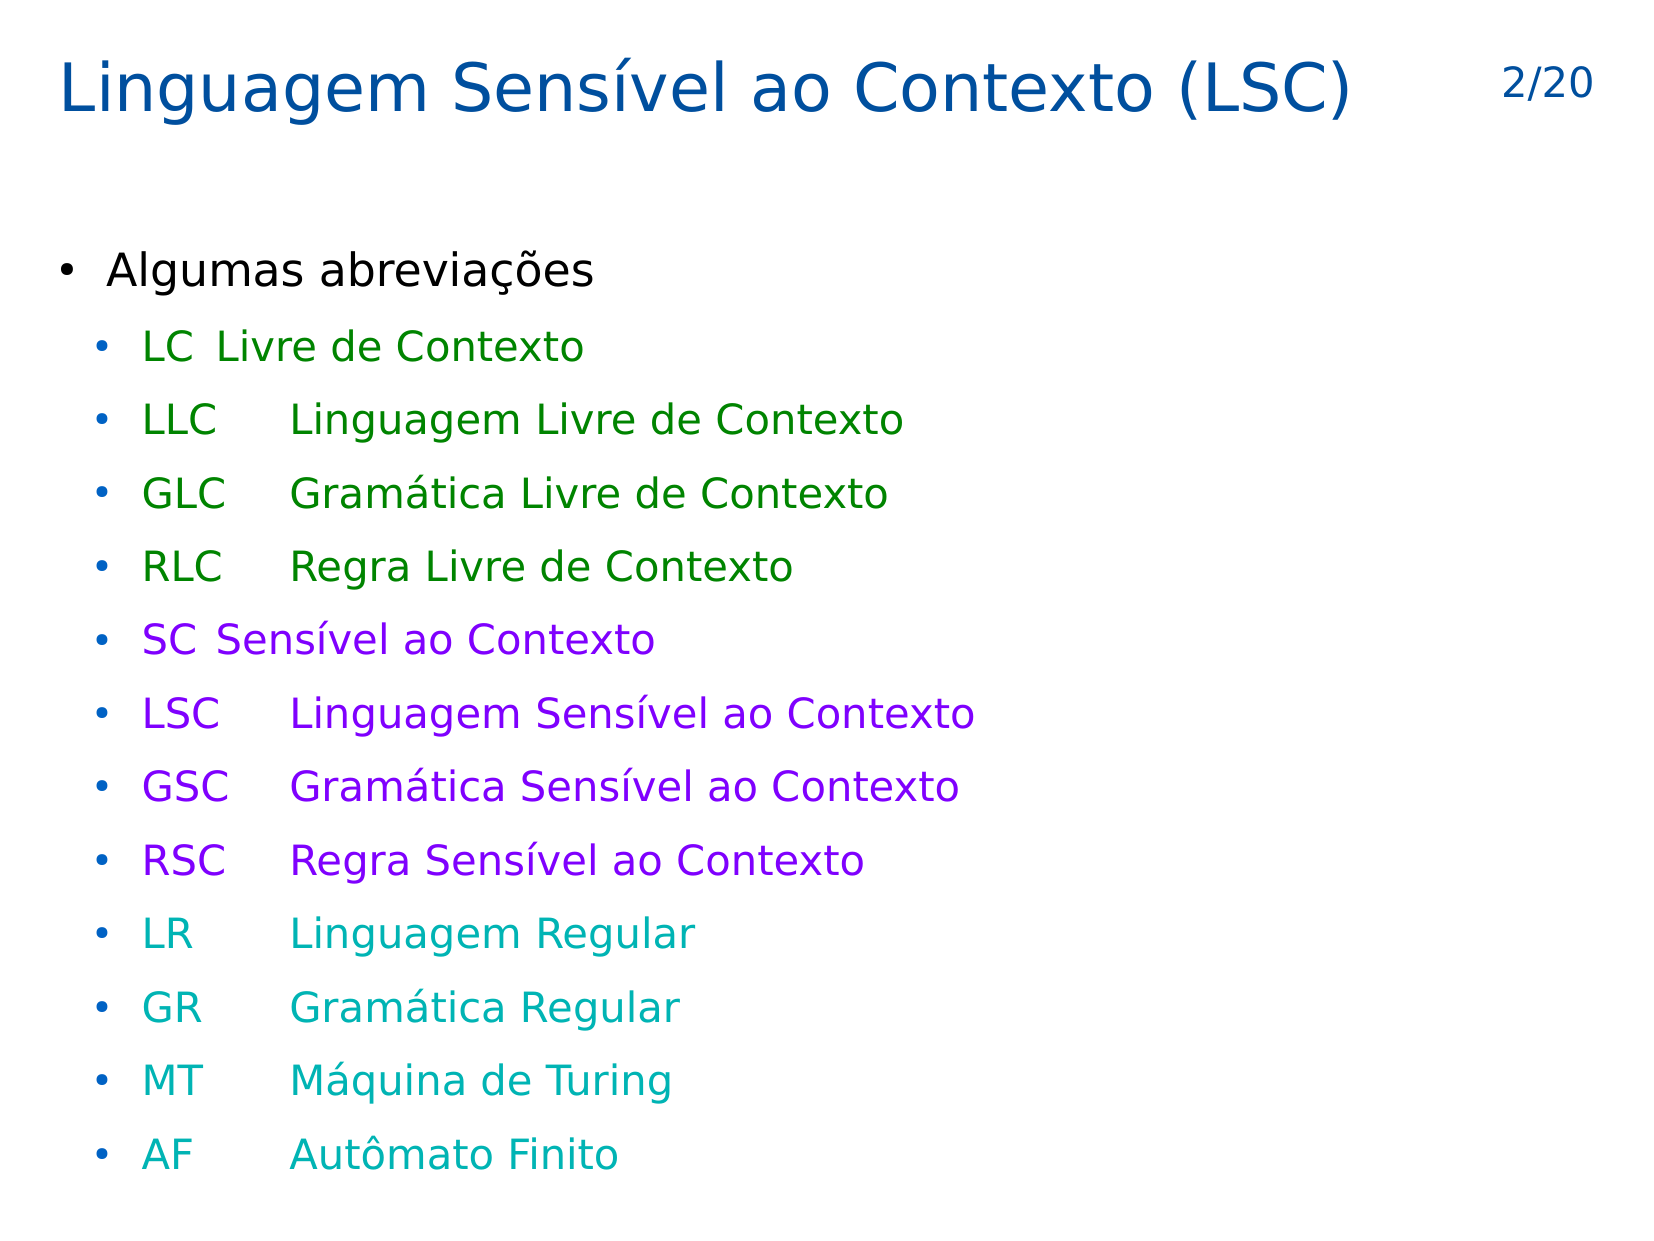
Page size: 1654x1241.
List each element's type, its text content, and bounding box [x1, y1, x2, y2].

title Linguagem Sensível ao Contexto (LSC) [59, 29, 1625, 148]
list Algumas abreviações LC Livre de Contexto LLC Linguagem Livre de Contexto GLC Gramática Livre de Contexto RLC Regra Livre de Contexto SC Sensível ao Contexto LSC Linguagem Sensível ao Contexto GSC Gramática Sensível ao Contexto RSC Regra Sensível ao Contexto LR Linguagem Regular GR Gramática Regular MT Máquina de Turing AF Autômato Finito [59, 236, 1604, 1211]
